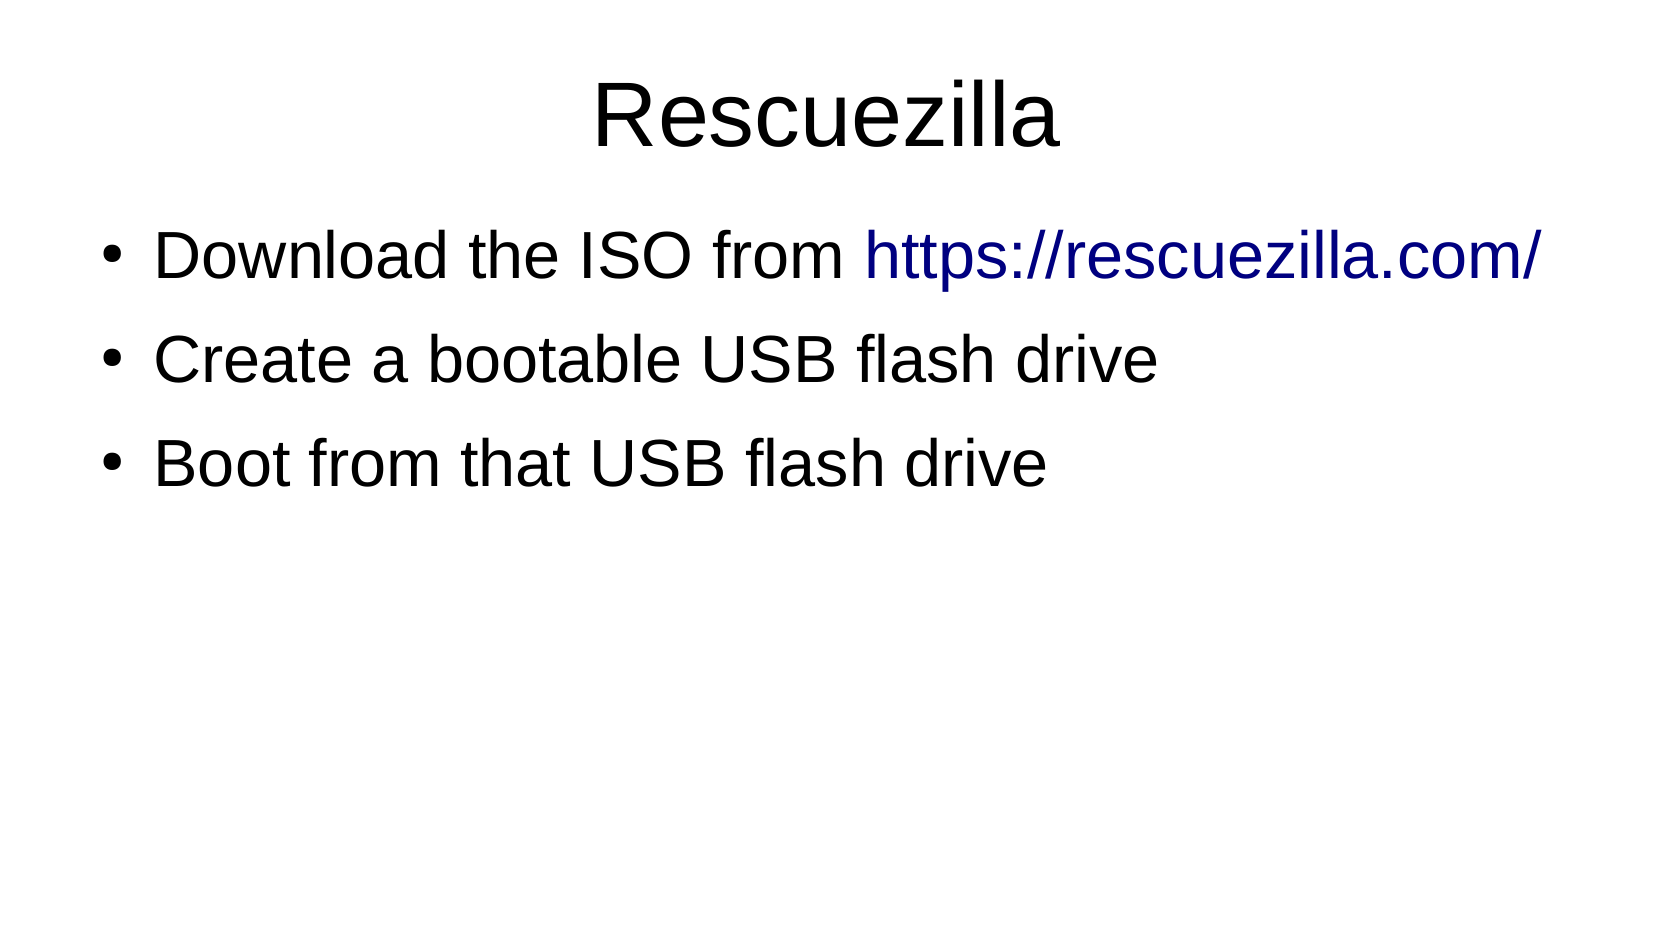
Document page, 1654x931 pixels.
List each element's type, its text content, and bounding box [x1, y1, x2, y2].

list Download the ISO from https://rescuezilla.com/ Create a bootable USB flash drive Boot from that USB flash drive [82, 217, 1571, 758]
title Rescuezilla [82, 37, 1571, 193]
